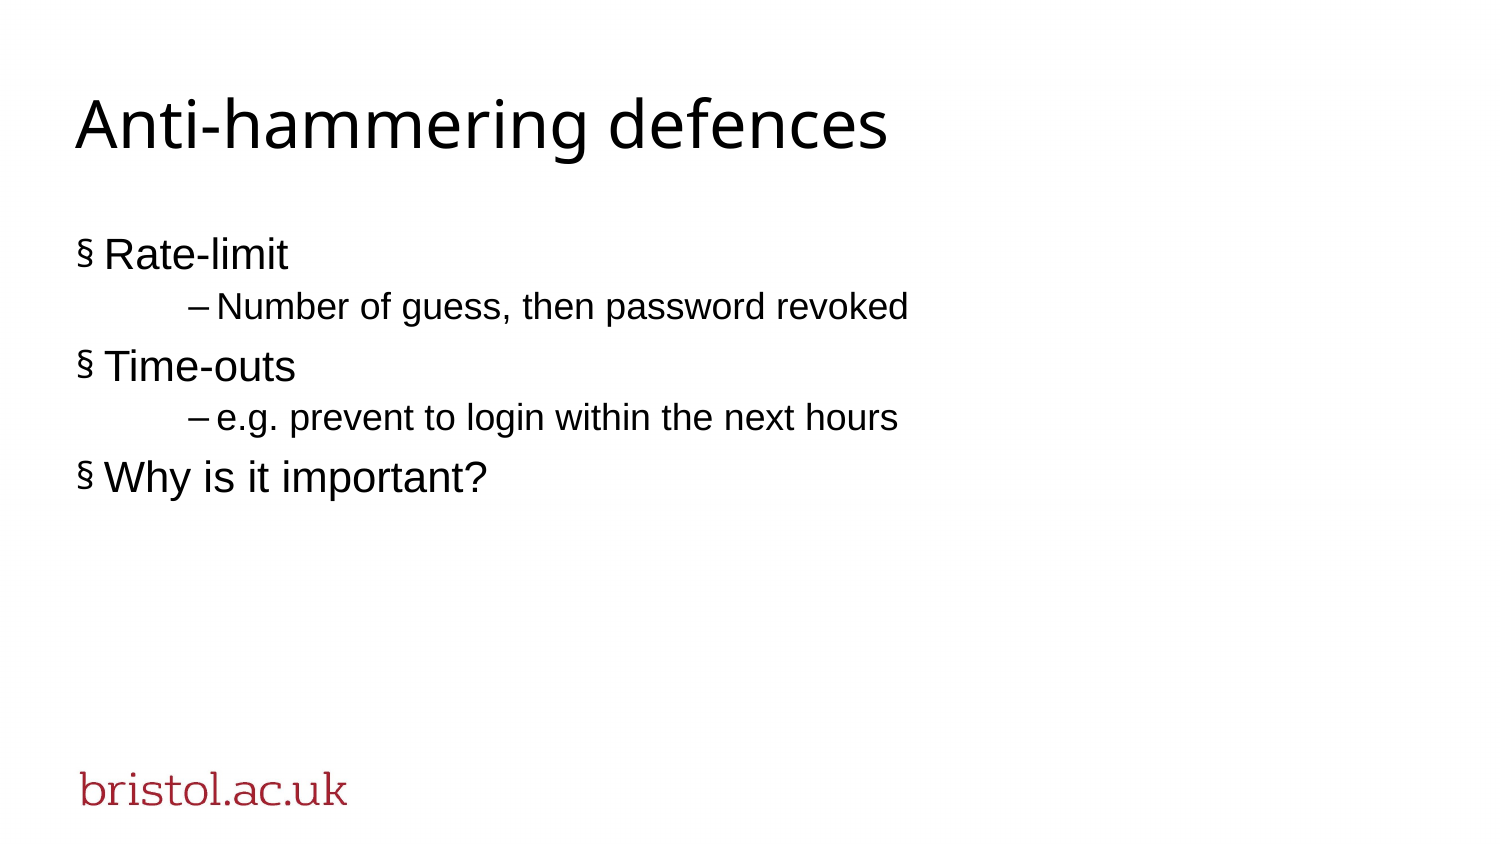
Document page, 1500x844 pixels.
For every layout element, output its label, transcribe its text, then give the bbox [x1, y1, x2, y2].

list Rate-limit Number of guess, then password revoked Time-outs e.g. prevent to login within the next hours Why is it important? [60, 224, 1440, 699]
title Anti-hammering defences [60, 44, 1440, 209]
